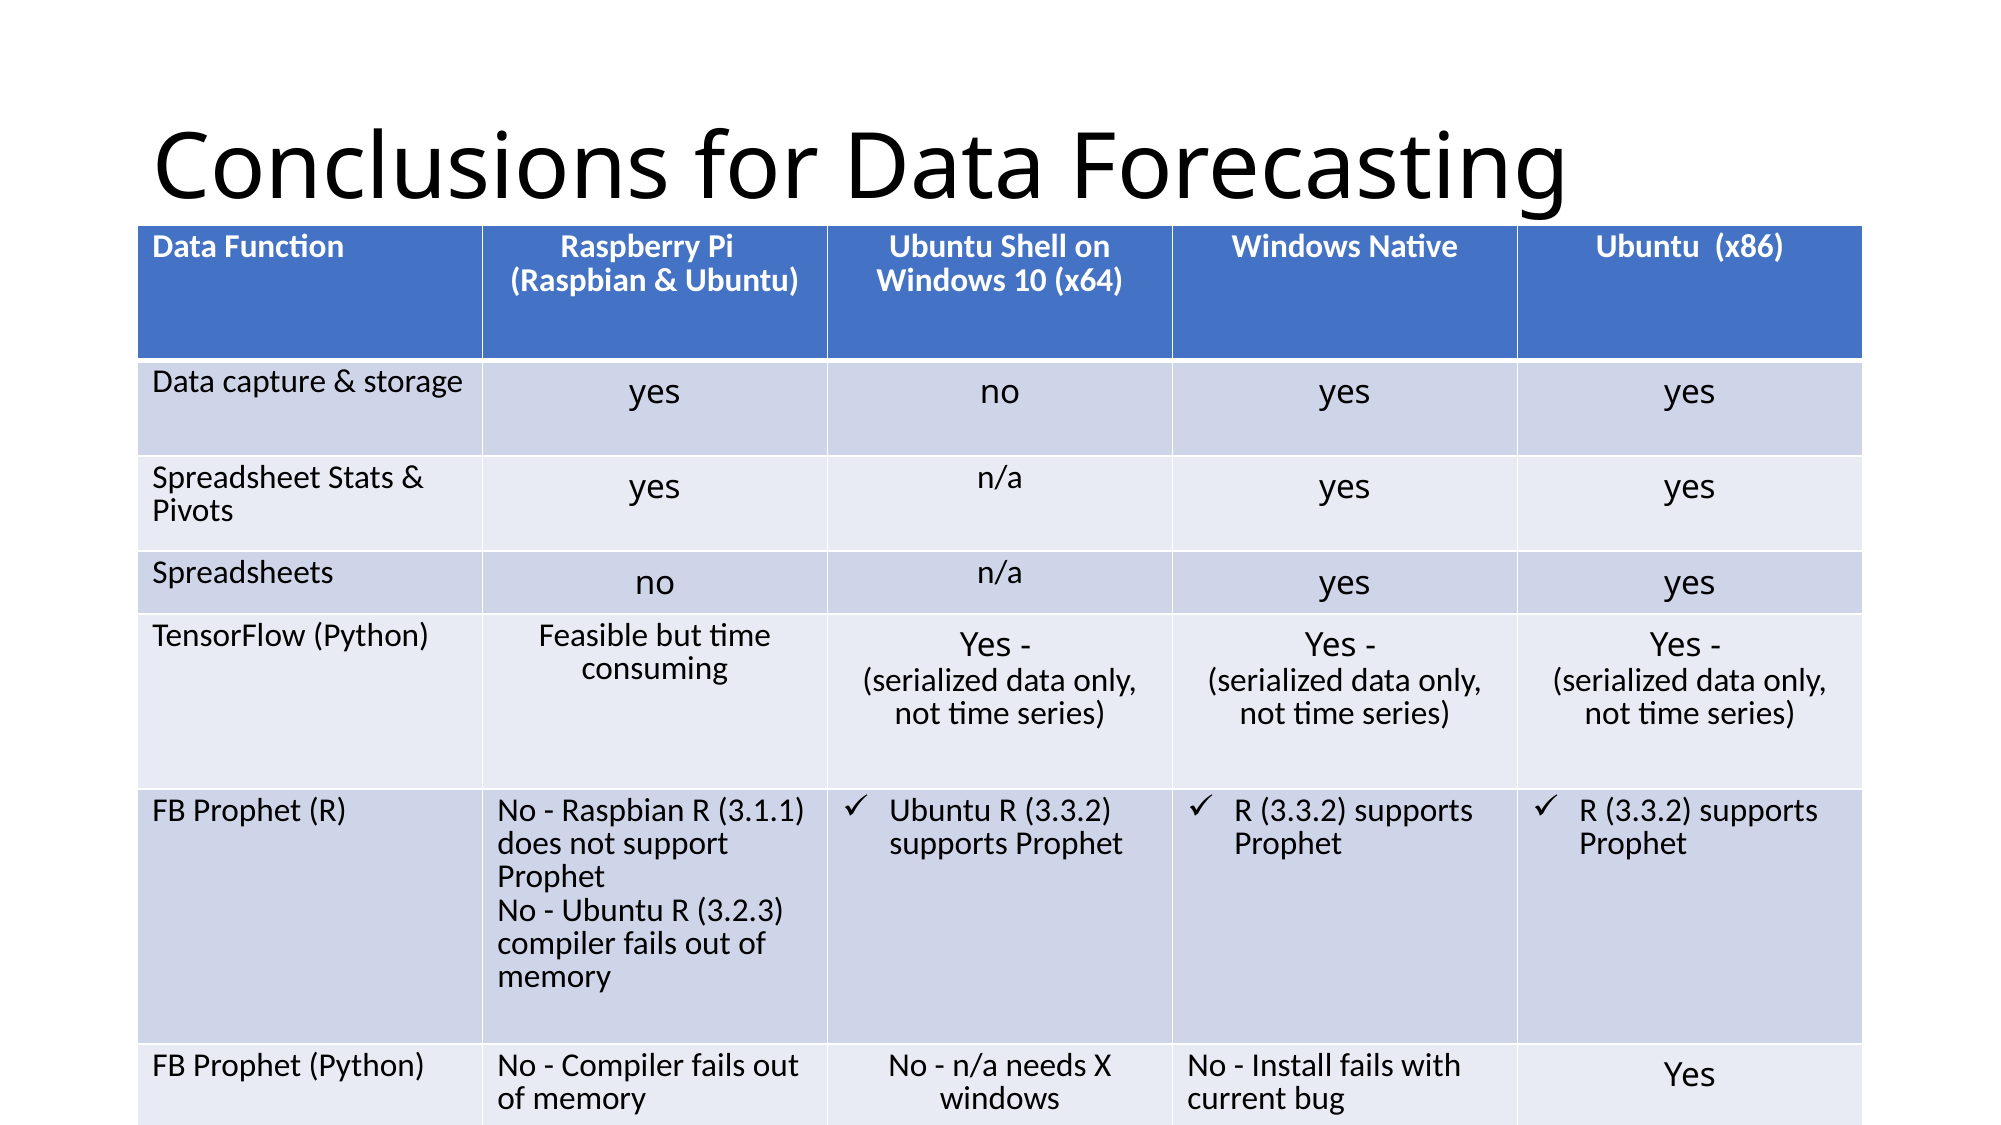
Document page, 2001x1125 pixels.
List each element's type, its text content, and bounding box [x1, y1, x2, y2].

table_header Ubuntu (x86) [1518, 226, 1862, 358]
table_cell no [483, 552, 827, 613]
table_cell n/a [828, 552, 1172, 613]
table_cell Yes - (serialized data only, not time series) [1173, 615, 1517, 788]
table_cell Ubuntu R (3.3.2) supports Prophet [828, 790, 1172, 1043]
table_cell R (3.3.2) supports Prophet [1173, 790, 1517, 1043]
table_cell FB Prophet (Python) [138, 1045, 482, 1125]
table_cell TensorFlow (Python) [138, 615, 482, 788]
title Conclusions for Data Forecasting [137, 59, 1863, 224]
table_cell No - Install fails with current bug [1173, 1045, 1517, 1125]
table_cell no [828, 363, 1172, 455]
table_cell Yes - (serialized data only, not time series) [828, 615, 1172, 788]
table_cell No - Compiler fails out of memory [483, 1045, 827, 1125]
table_cell yes [1518, 363, 1862, 455]
table_header Windows Native [1173, 226, 1517, 358]
table_cell No - Raspbian R (3.1.1) does not support Prophet No - Ubuntu R (3.2.3) compiler fails out of memory [483, 790, 827, 1043]
table_cell Spreadsheets [138, 552, 482, 613]
table_cell n/a [828, 457, 1172, 550]
table_cell yes [1518, 552, 1862, 613]
table_cell yes [1518, 457, 1862, 550]
table_cell yes [483, 363, 827, 455]
table_cell yes [1173, 552, 1517, 613]
table_cell yes [1173, 457, 1517, 550]
table_cell Spreadsheet Stats & Pivots [138, 457, 482, 550]
table_cell Yes [1518, 1045, 1862, 1125]
table_cell FB Prophet (R) [138, 790, 482, 1043]
table_header Ubuntu Shell on Windows 10 (x64) [828, 226, 1172, 358]
table_cell Data capture & storage [138, 363, 482, 455]
table_cell No - n/a needs X windows [828, 1045, 1172, 1125]
table_header Data Function [138, 226, 482, 358]
table_cell Feasible but time consuming [483, 615, 827, 788]
table_cell yes [1173, 363, 1517, 455]
table_cell R (3.3.2) supports Prophet [1518, 790, 1862, 1043]
table_cell Yes - (serialized data only, not time series) [1518, 615, 1862, 788]
table_cell yes [483, 457, 827, 550]
table_header Raspberry Pi (Raspbian & Ubuntu) [483, 226, 827, 358]
